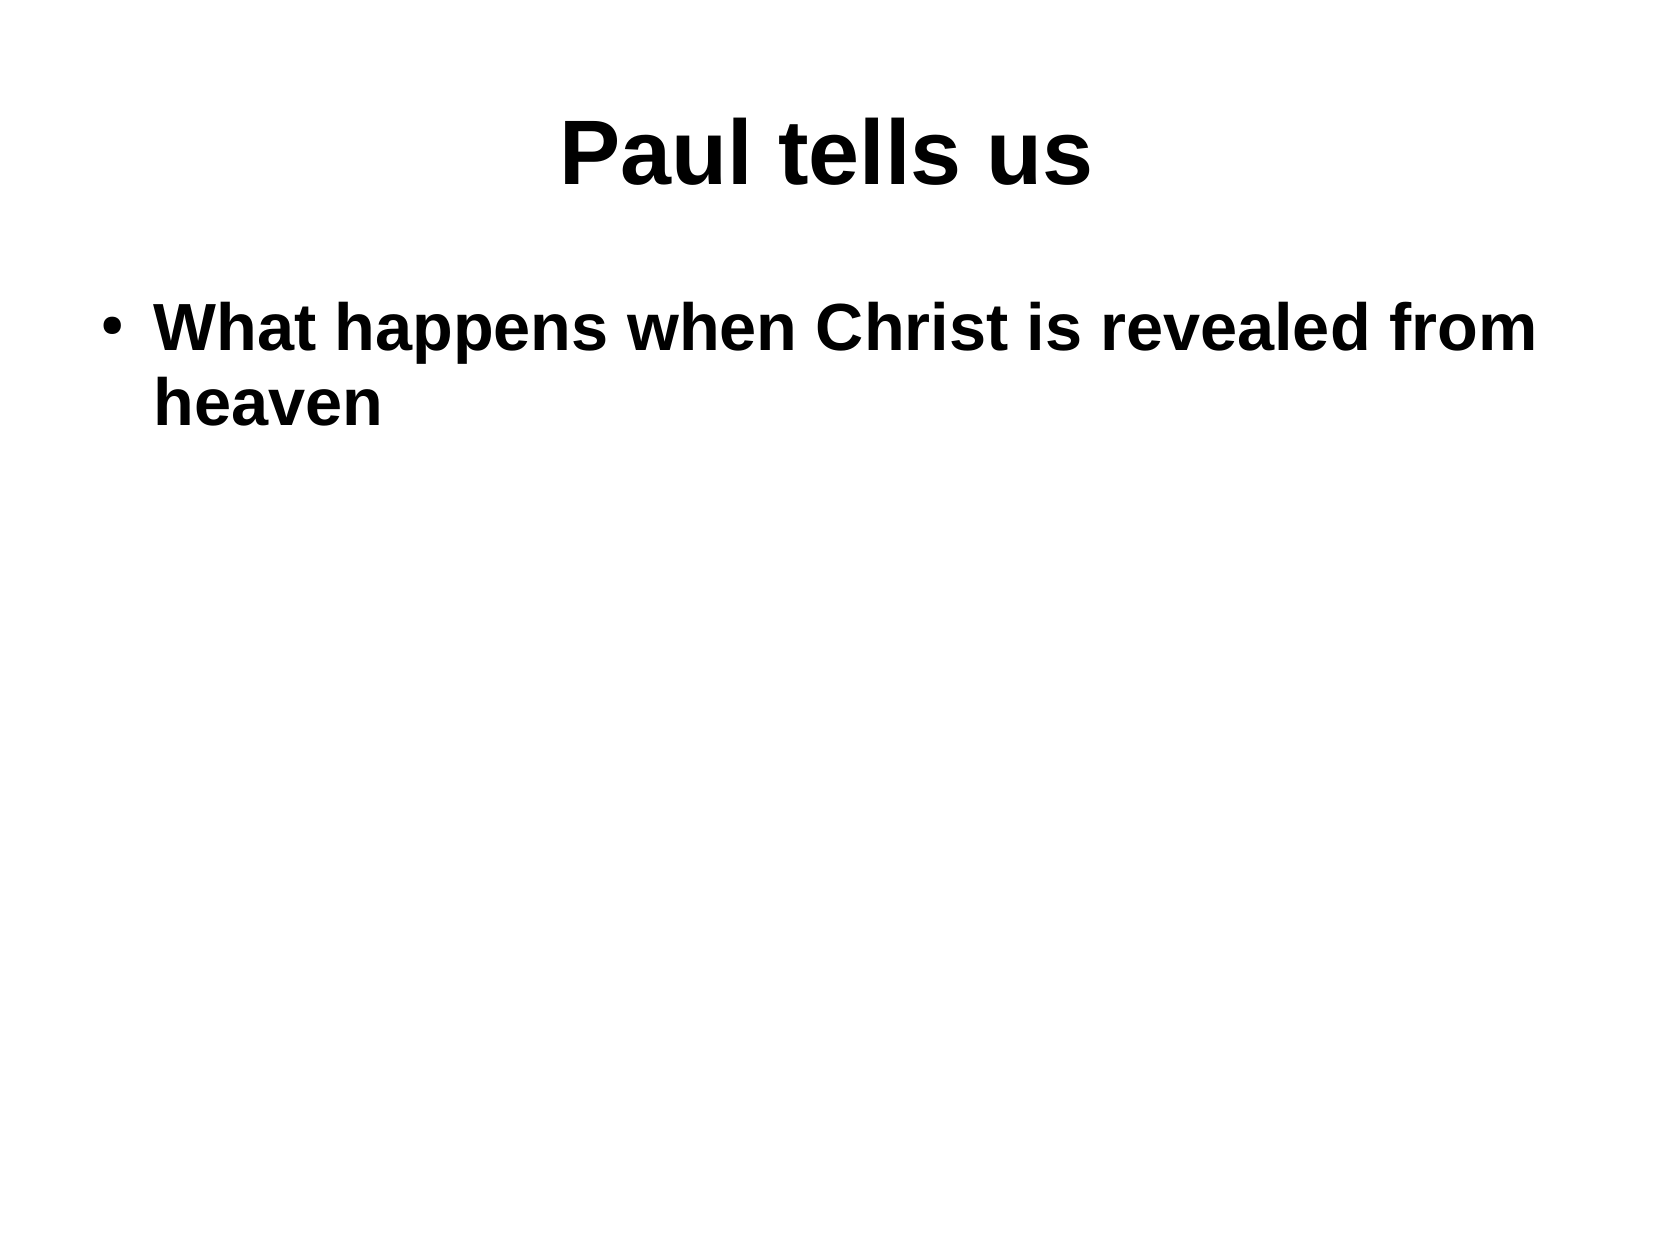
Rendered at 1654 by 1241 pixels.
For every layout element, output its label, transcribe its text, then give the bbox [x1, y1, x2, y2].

list What happens when Christ is revealed from heaven [82, 290, 1571, 1109]
title Paul tells us [82, 49, 1571, 257]
